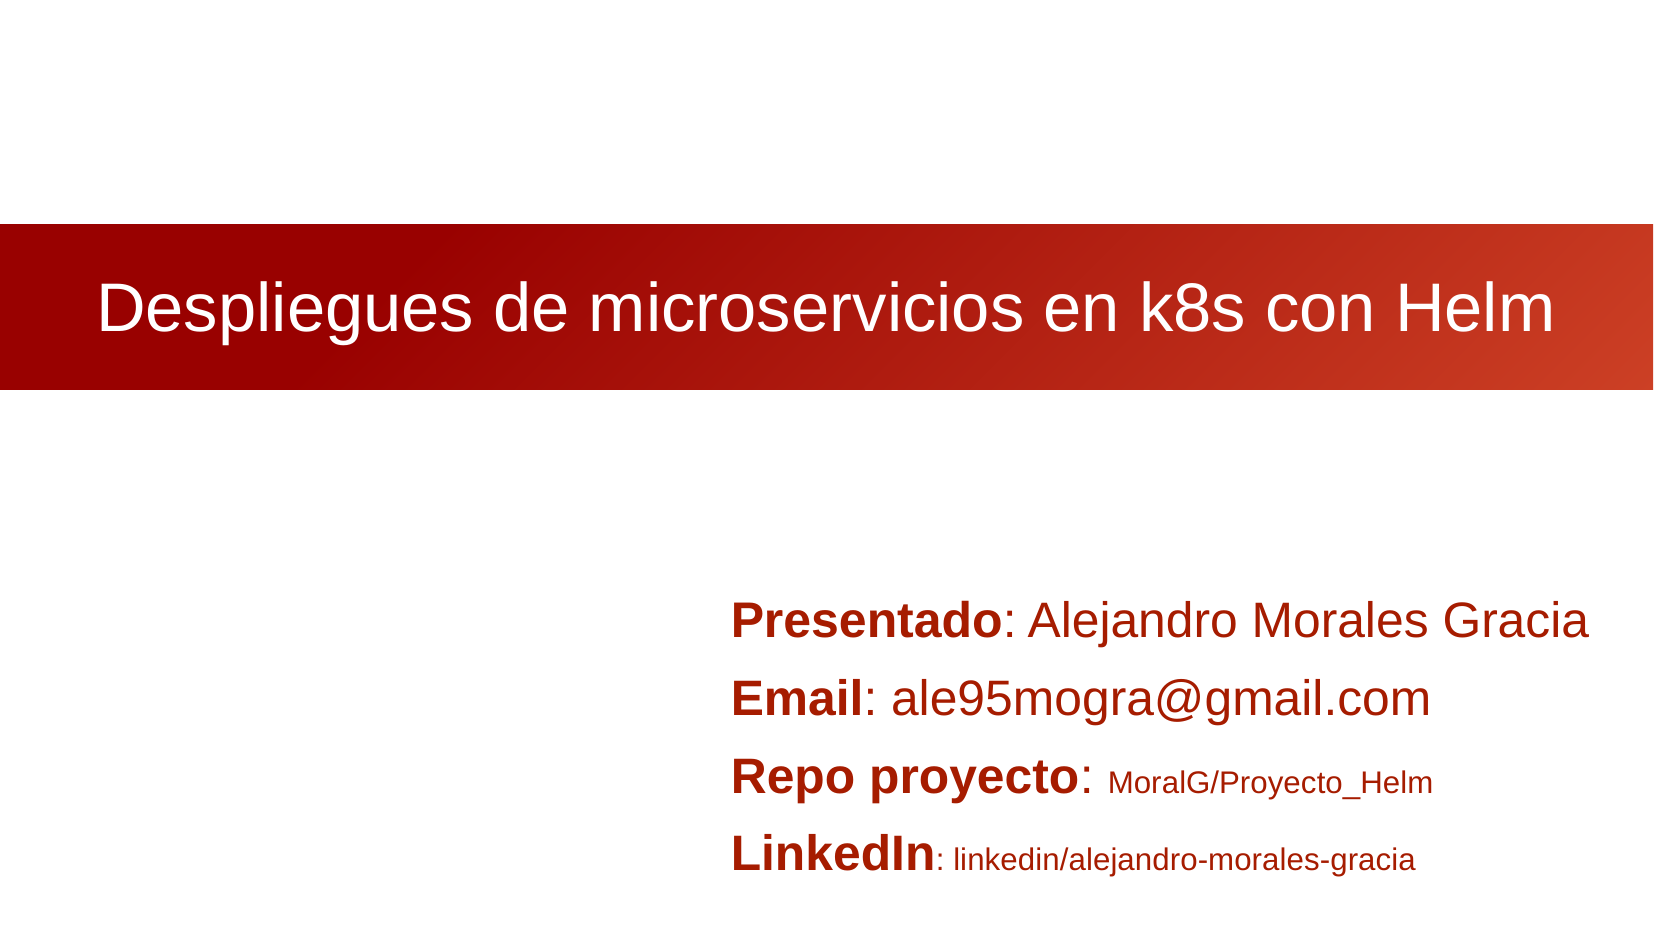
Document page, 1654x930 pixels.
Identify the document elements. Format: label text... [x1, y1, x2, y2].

list Presentado: Alejandro Morales Gracia Email: ale95mogra@gmail.com Repo proyecto: MoralG/Proyecto_Helm LinkedIn: linkedin/alejandro-morales-gracia [660, 592, 1636, 886]
title Despliegues de microservicios en k8s con Helm [0, 224, 1653, 390]
